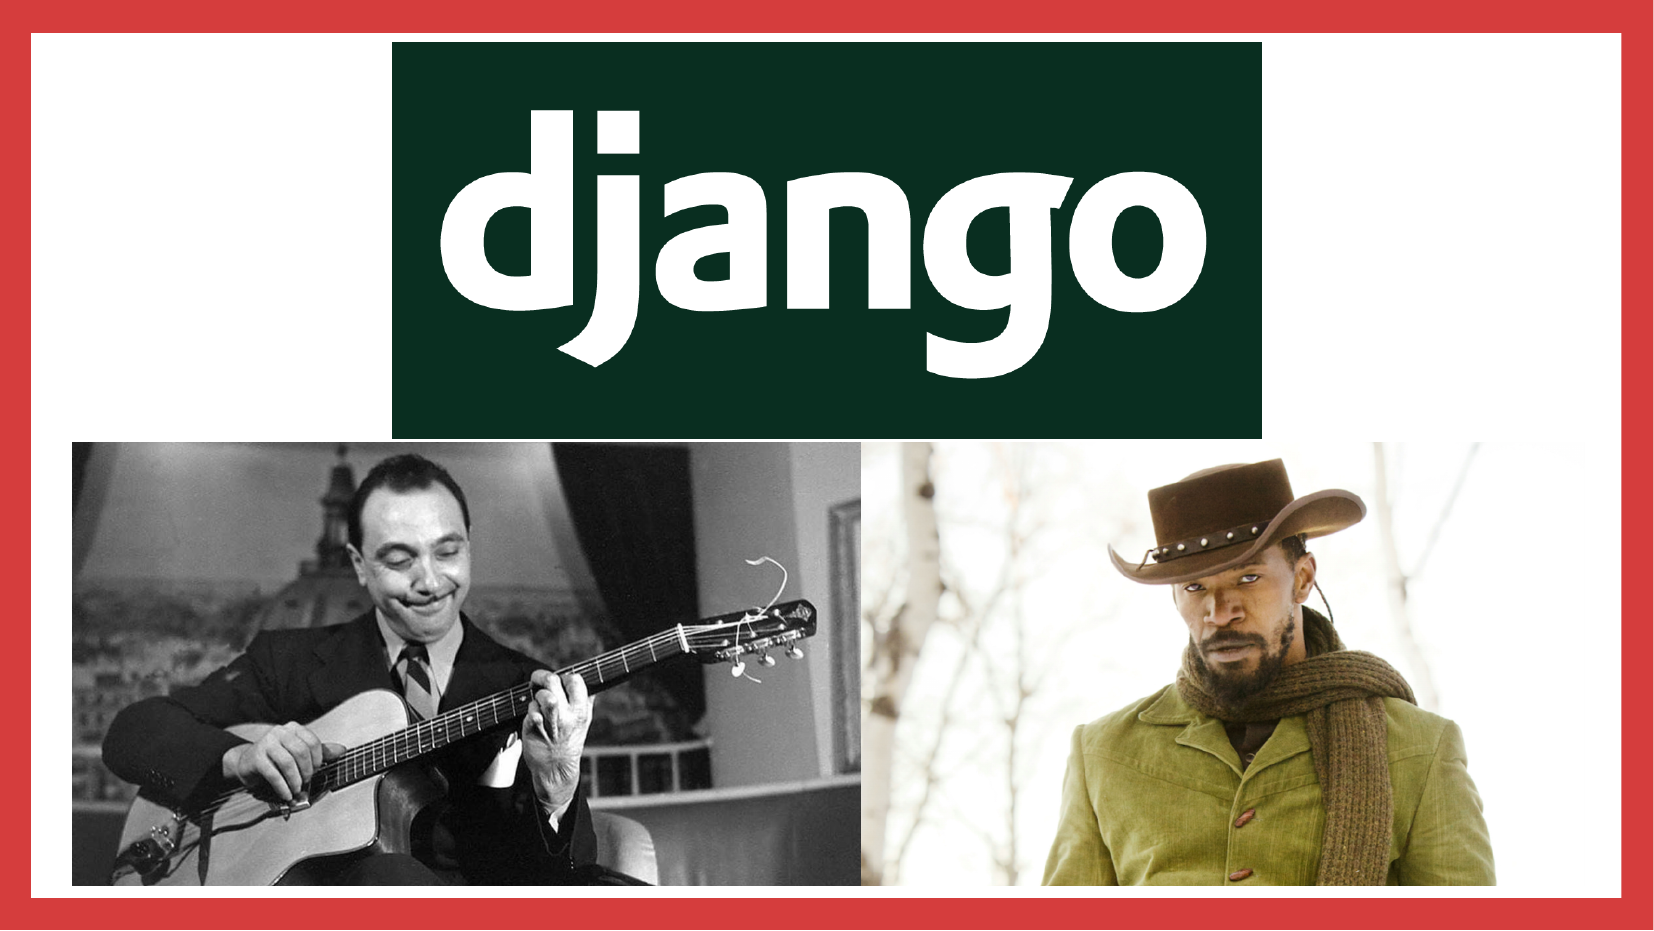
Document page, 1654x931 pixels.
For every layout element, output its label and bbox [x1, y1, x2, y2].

picture [392, 42, 1262, 439]
picture [72, 442, 1585, 886]
